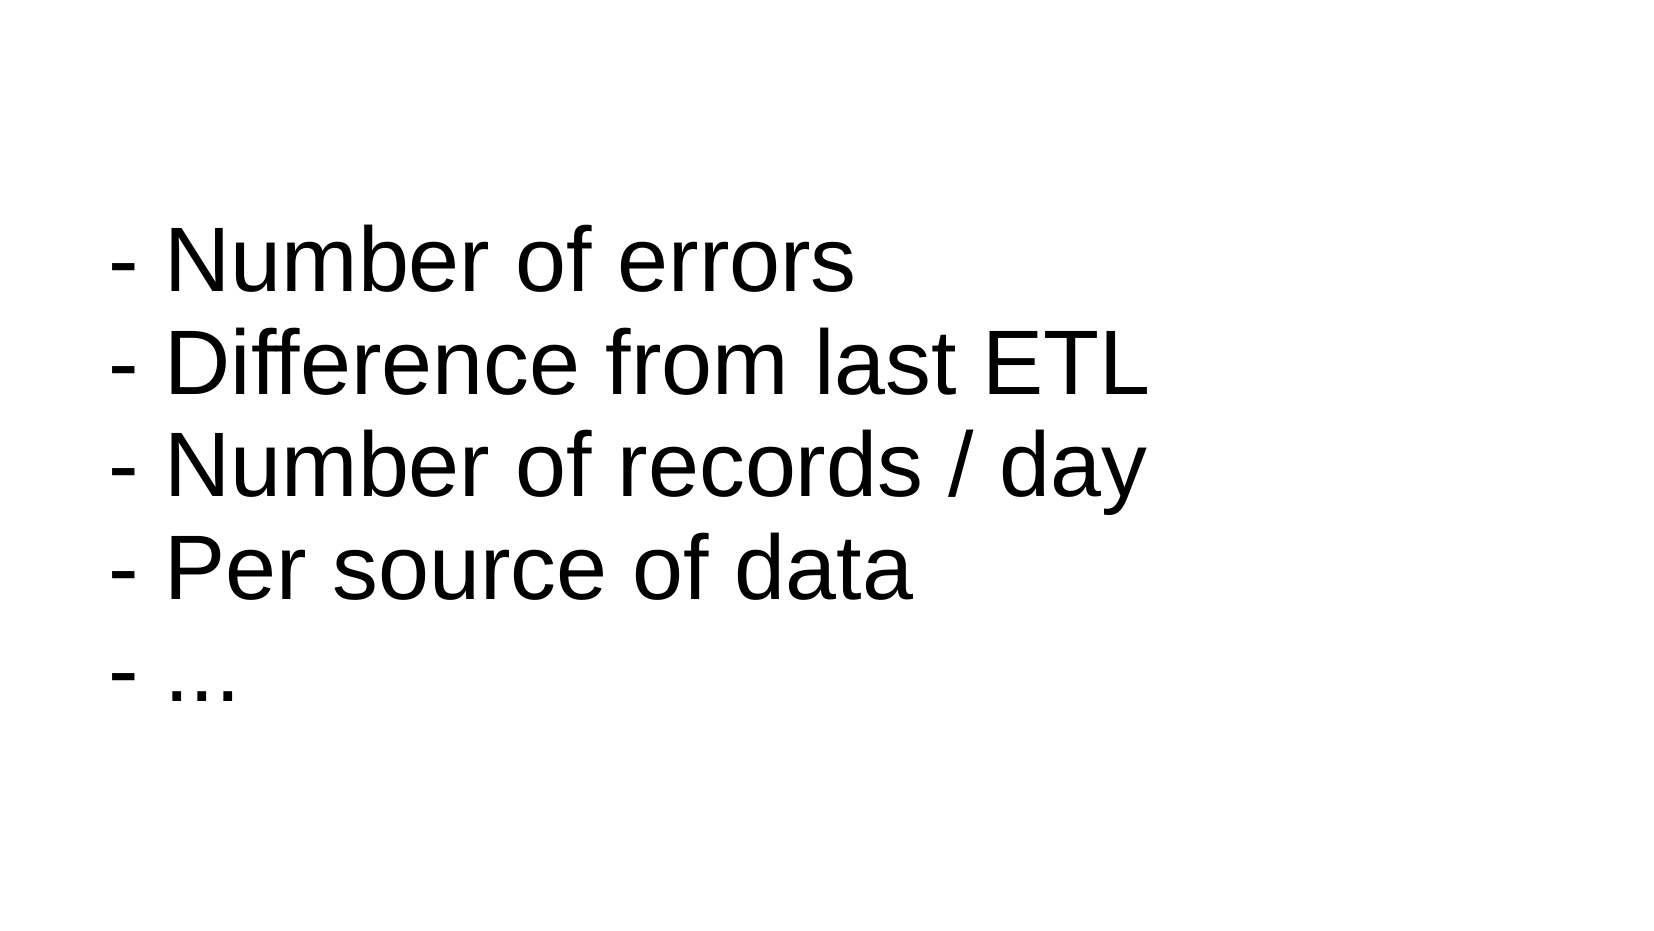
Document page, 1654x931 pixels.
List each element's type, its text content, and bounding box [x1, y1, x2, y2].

title - Number of errors - Difference from last ETL - Number of records / day - Per source of data - ... [73, 41, 1581, 890]
